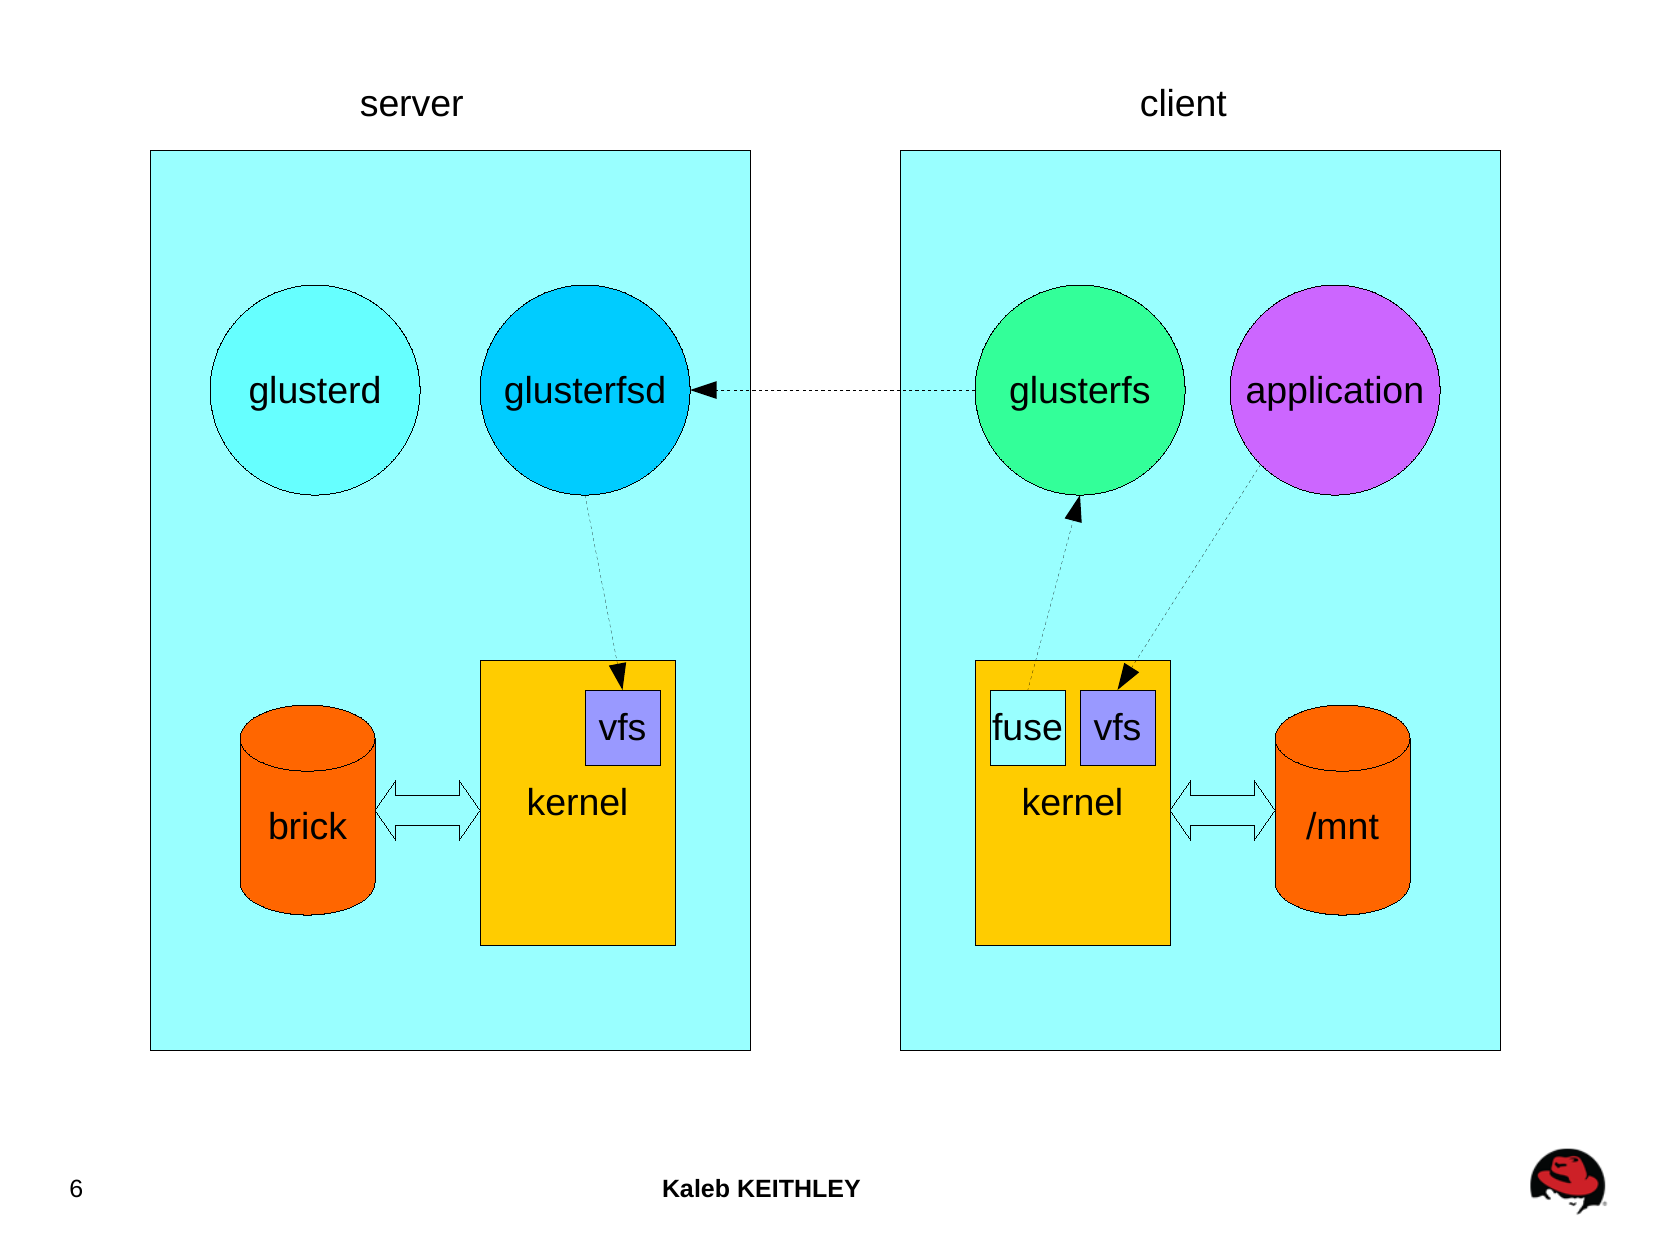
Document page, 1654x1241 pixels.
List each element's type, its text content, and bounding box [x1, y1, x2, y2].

text_box kernel [975, 660, 1171, 946]
picture [1529, 1146, 1613, 1224]
text_box application [1230, 285, 1441, 496]
text_box client [1125, 75, 1259, 132]
text_box glusterd [210, 285, 421, 496]
text_box vfs [1080, 690, 1156, 766]
text_box glusterfs [975, 285, 1186, 496]
text_box kernel [480, 660, 676, 946]
text_box [900, 150, 1501, 1051]
text_box [150, 150, 751, 1051]
text_box /mnt [1275, 705, 1411, 916]
text_box fuse [990, 690, 1066, 766]
text_box brick [240, 705, 376, 916]
text_box vfs [585, 690, 661, 766]
text_box glusterfsd [480, 285, 691, 496]
text_box server [345, 75, 479, 132]
